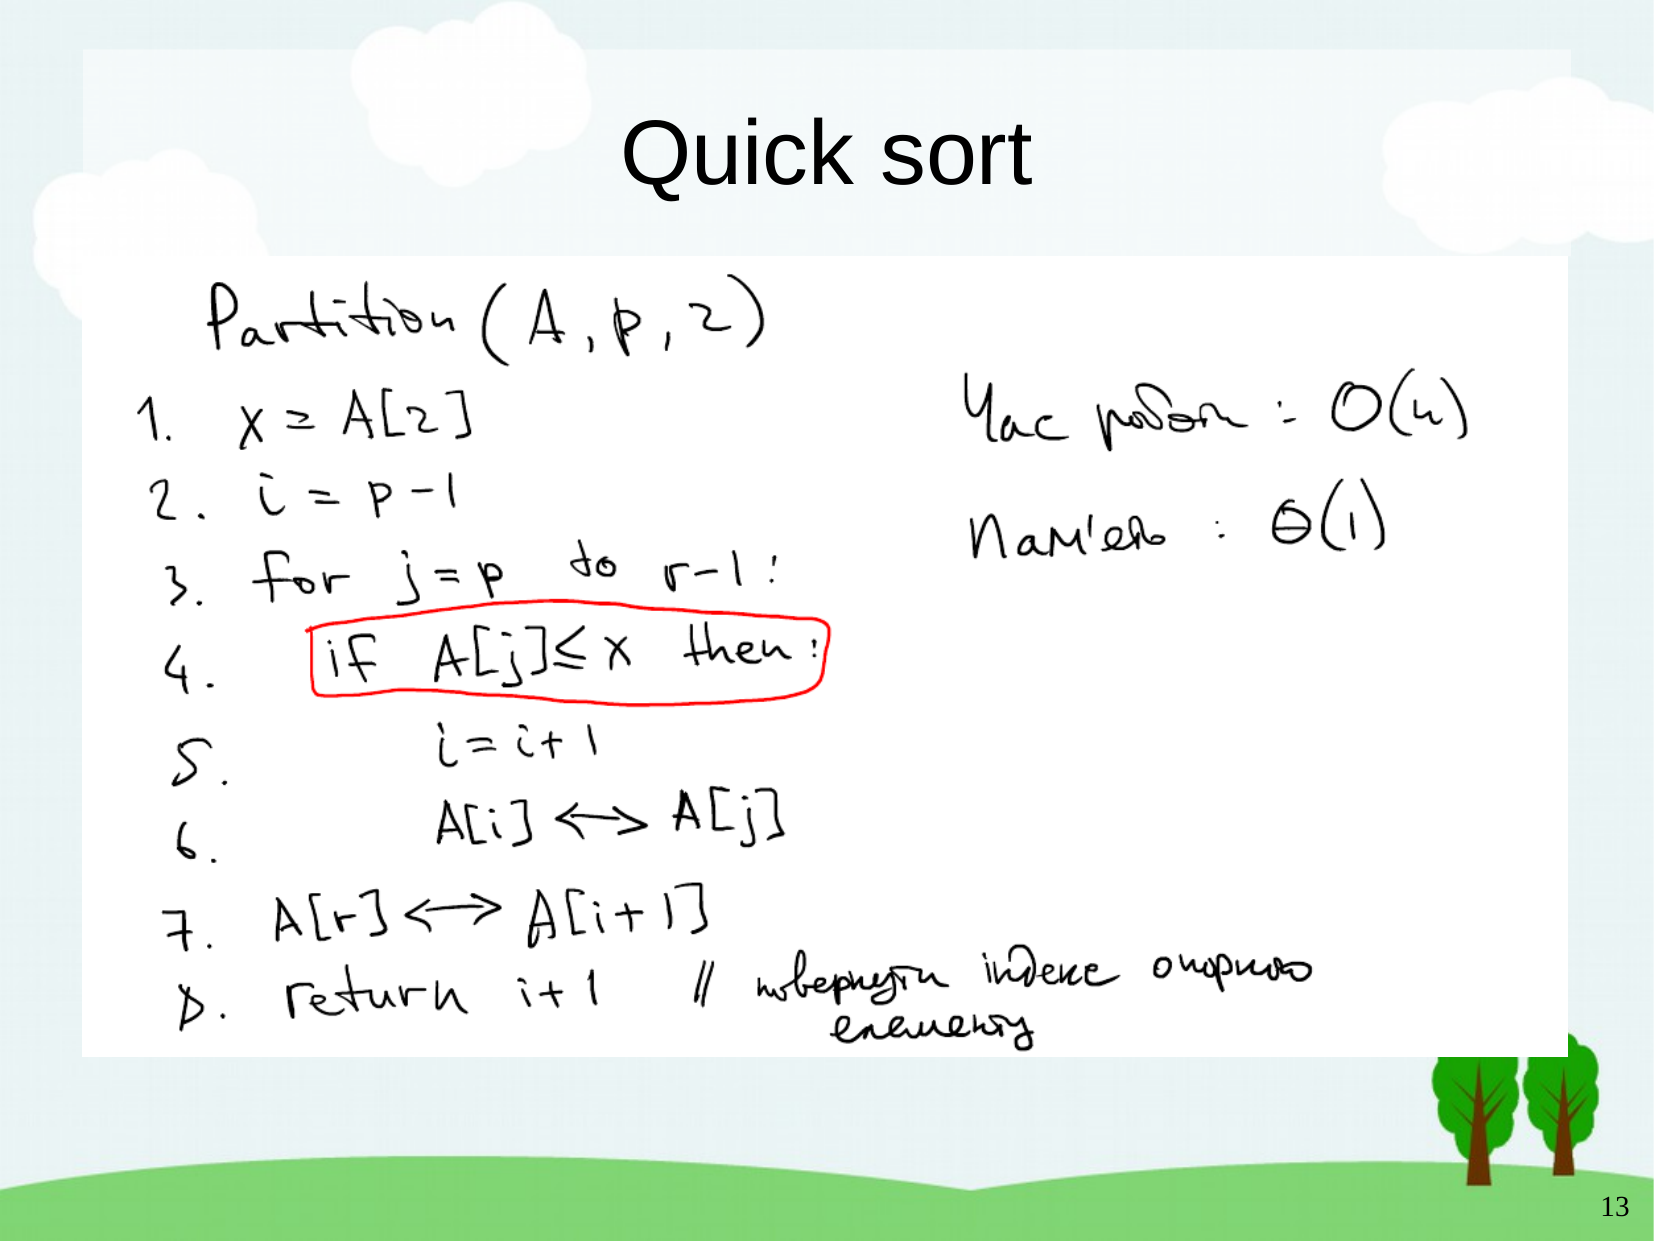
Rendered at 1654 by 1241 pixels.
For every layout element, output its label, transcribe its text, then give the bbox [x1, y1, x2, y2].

title Quick sort [82, 49, 1571, 257]
picture [0, 0, 1654, 1241]
